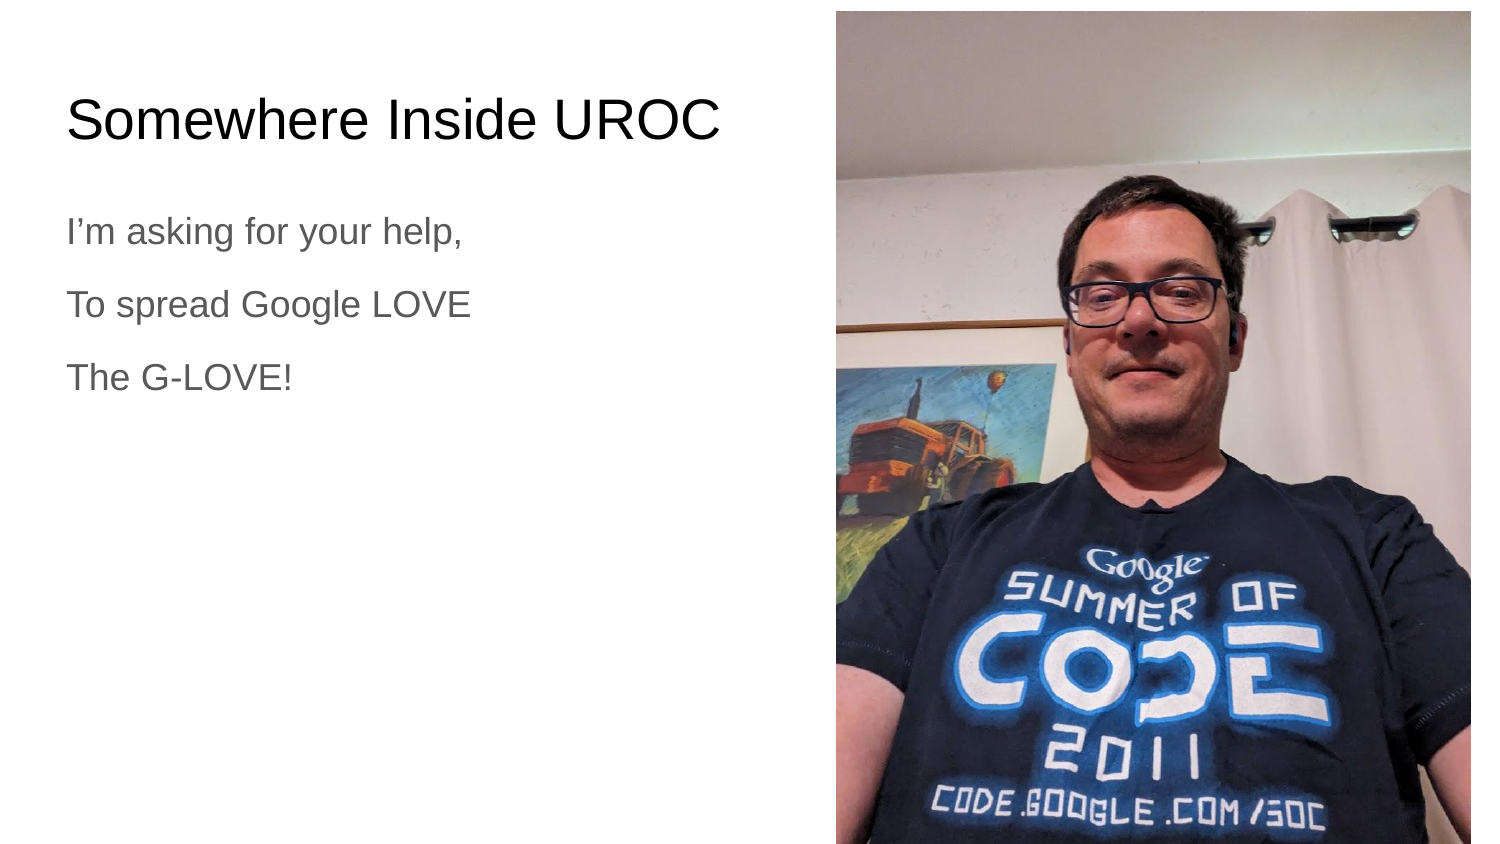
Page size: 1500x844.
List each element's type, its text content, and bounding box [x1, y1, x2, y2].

picture [836, 11, 1471, 844]
text_box I’m asking for your help, To spread Google LOVE The G-LOVE! [51, 189, 764, 750]
text_box Somewhere Inside UROC [51, 72, 836, 167]
